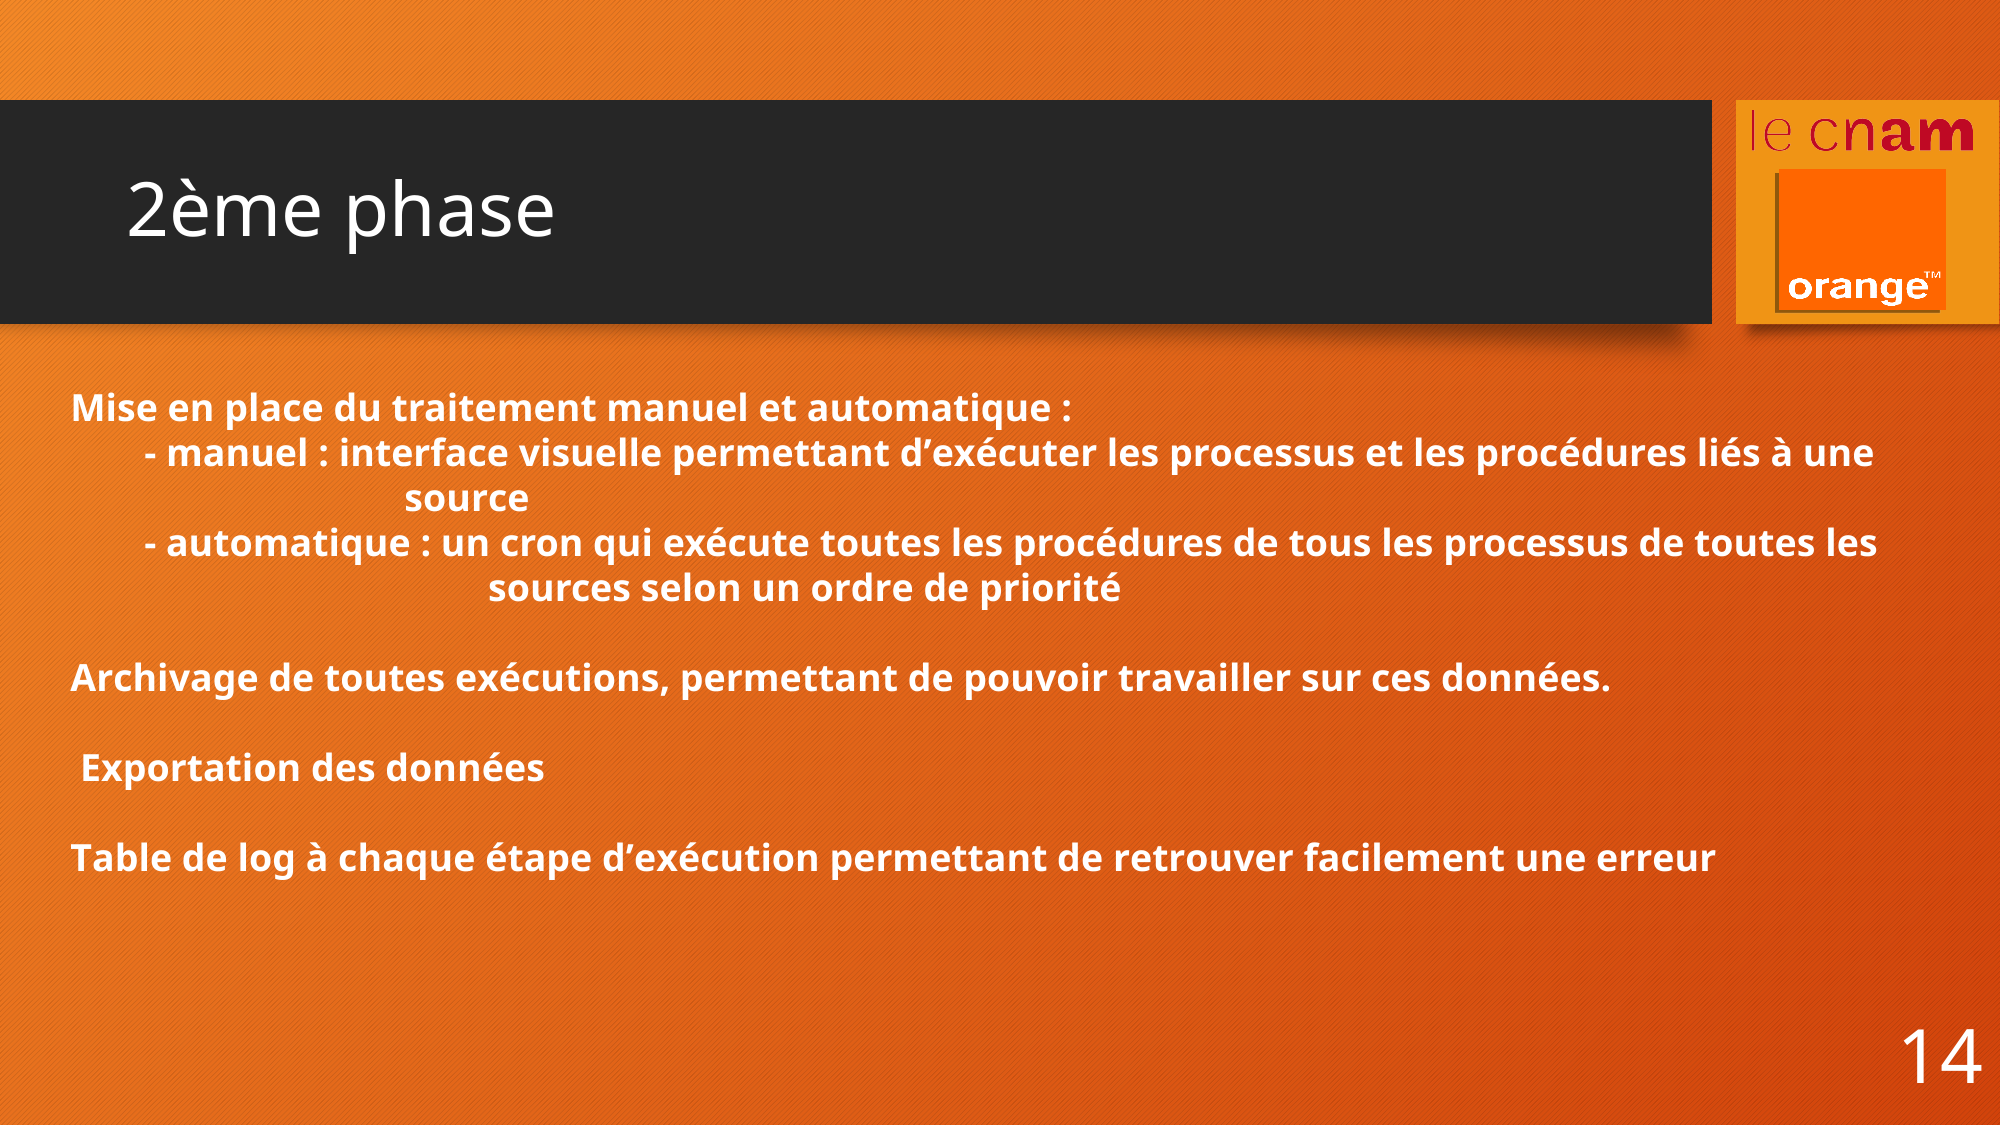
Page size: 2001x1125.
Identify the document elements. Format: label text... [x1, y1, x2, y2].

picture [1736, 323, 2000, 348]
picture [1752, 110, 1973, 151]
picture [0, 323, 1713, 376]
text_box Mise en place du traitement manuel et automatique : - manuel : interface visuelle permettant d’exécuter les processus et les procédures liés à une source - automatique : un cron qui exécute toutes les procédures de tous les processus de toutes les sources selon un ordre de priorité Archivage de toutes exécutions, permettant de pouvoir travailler sur ces données. Exportation des données Table de log à chaque étape d’exécution permettant de retrouver facilement une erreur [55, 376, 1898, 891]
picture [1779, 169, 1946, 310]
text_box <numéro> [1882, 970, 2000, 1125]
title 2ème phase [111, 123, 1689, 301]
